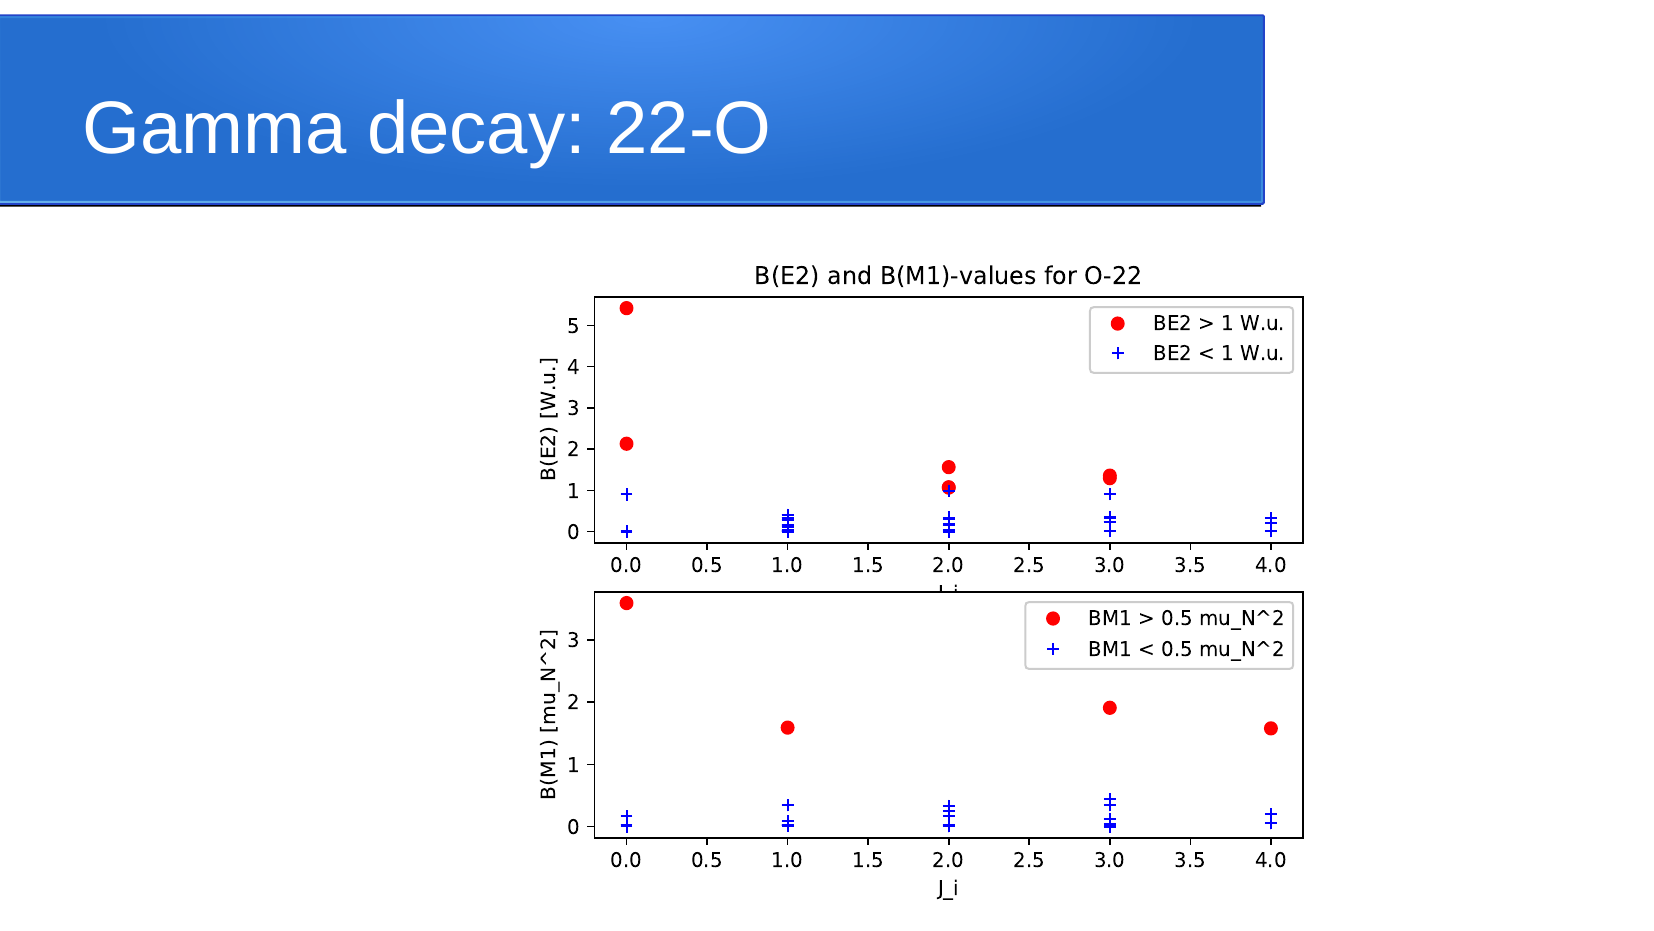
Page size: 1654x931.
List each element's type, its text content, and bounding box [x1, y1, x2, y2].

title Gamma decay: 22-O [82, 35, 1441, 221]
picture [480, 211, 1396, 916]
